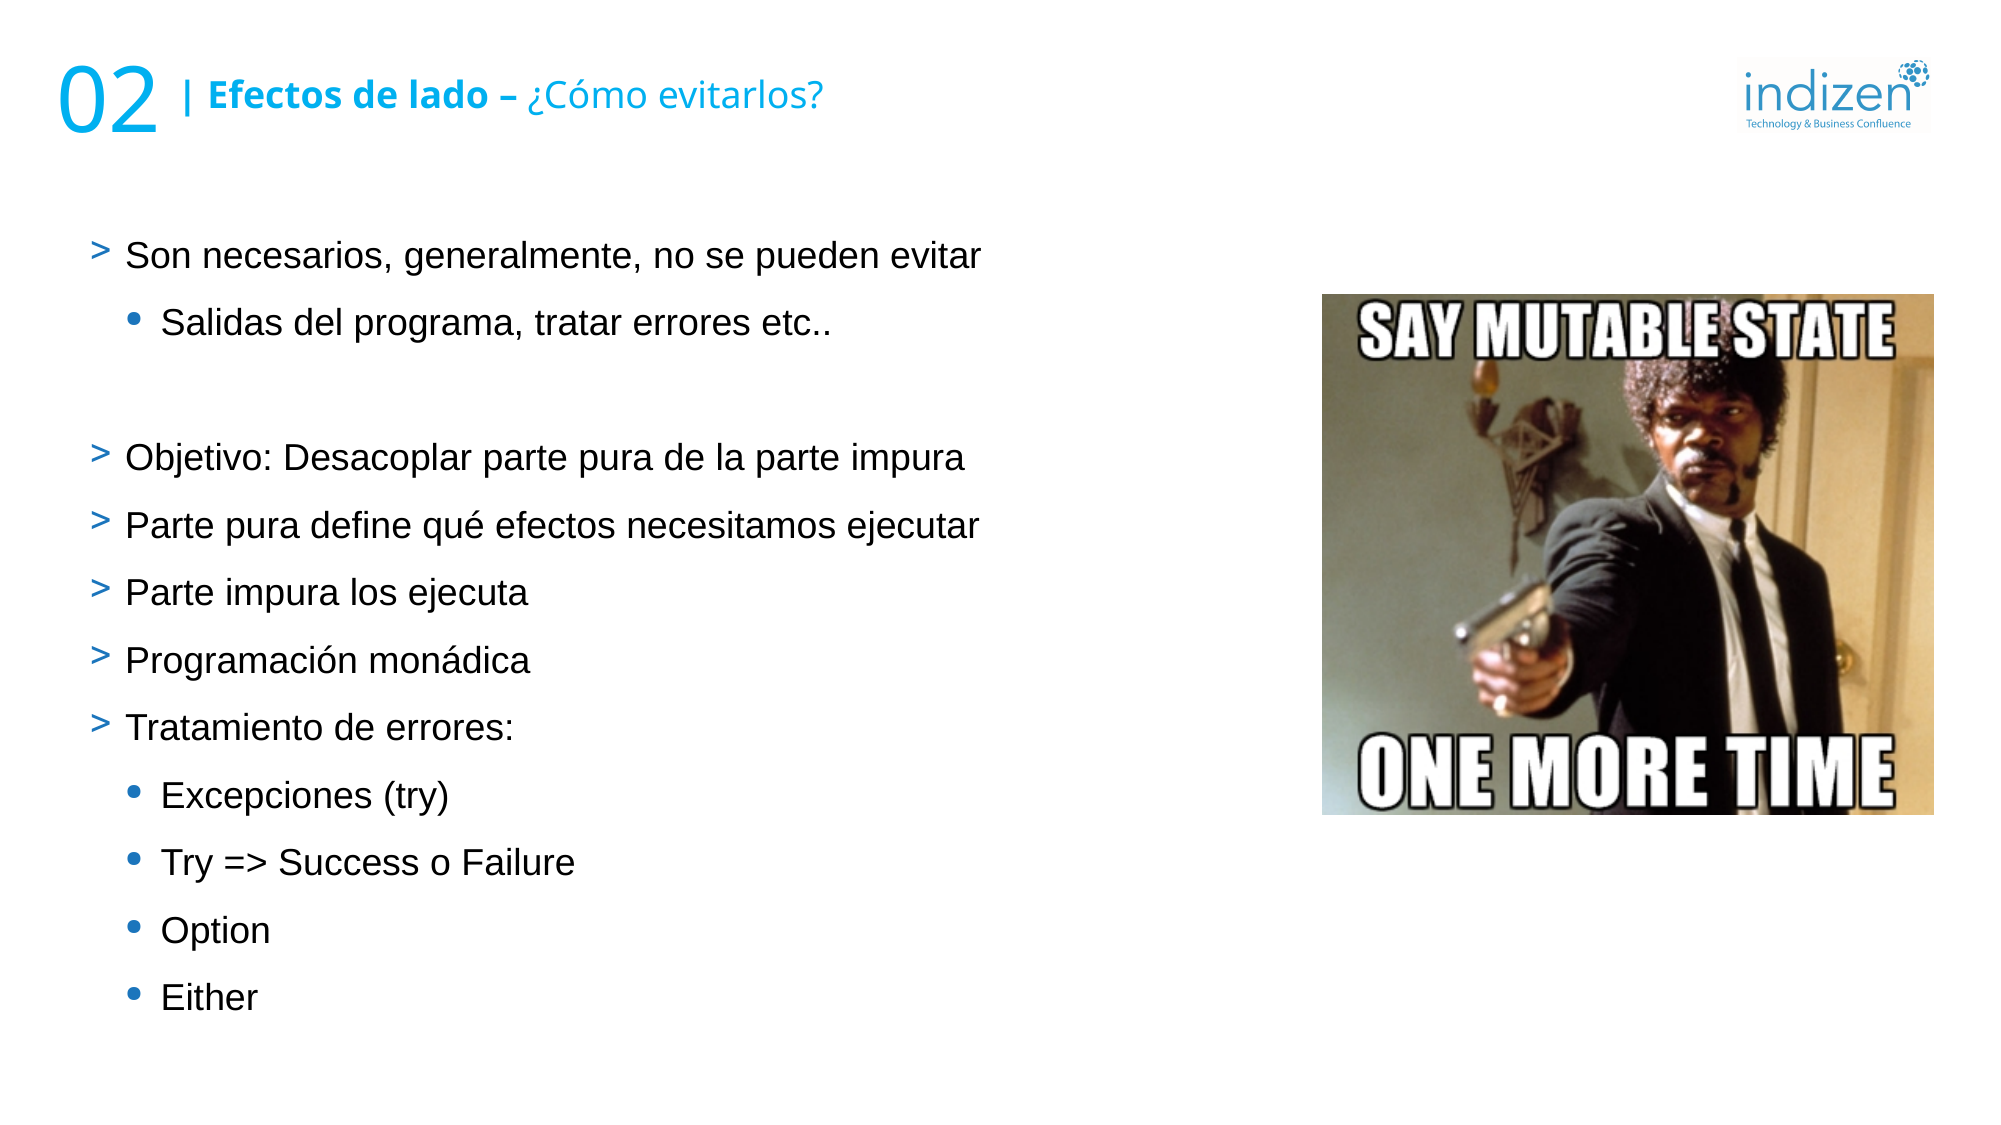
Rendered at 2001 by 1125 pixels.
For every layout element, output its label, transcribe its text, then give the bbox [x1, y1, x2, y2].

text_box | Efectos de lado – ¿Cómo evitarlos? [157, 60, 1276, 126]
picture [1737, 57, 1931, 133]
text_box Son necesarios, generalmente, no se pueden evitar Salidas del programa, tratar errores etc.. Objetivo: Desacoplar parte pura de la parte impura Parte pura define qué efectos necesitamos ejecutar Parte impura los ejecuta Programación monádica Tratamiento de errores: Excepciones (try) Try => Success o Failure Option Either [75, 200, 1016, 945]
text_box 02 [41, 45, 1392, 127]
picture [1322, 294, 1934, 815]
text_box 02 [69, 72, 96, 126]
